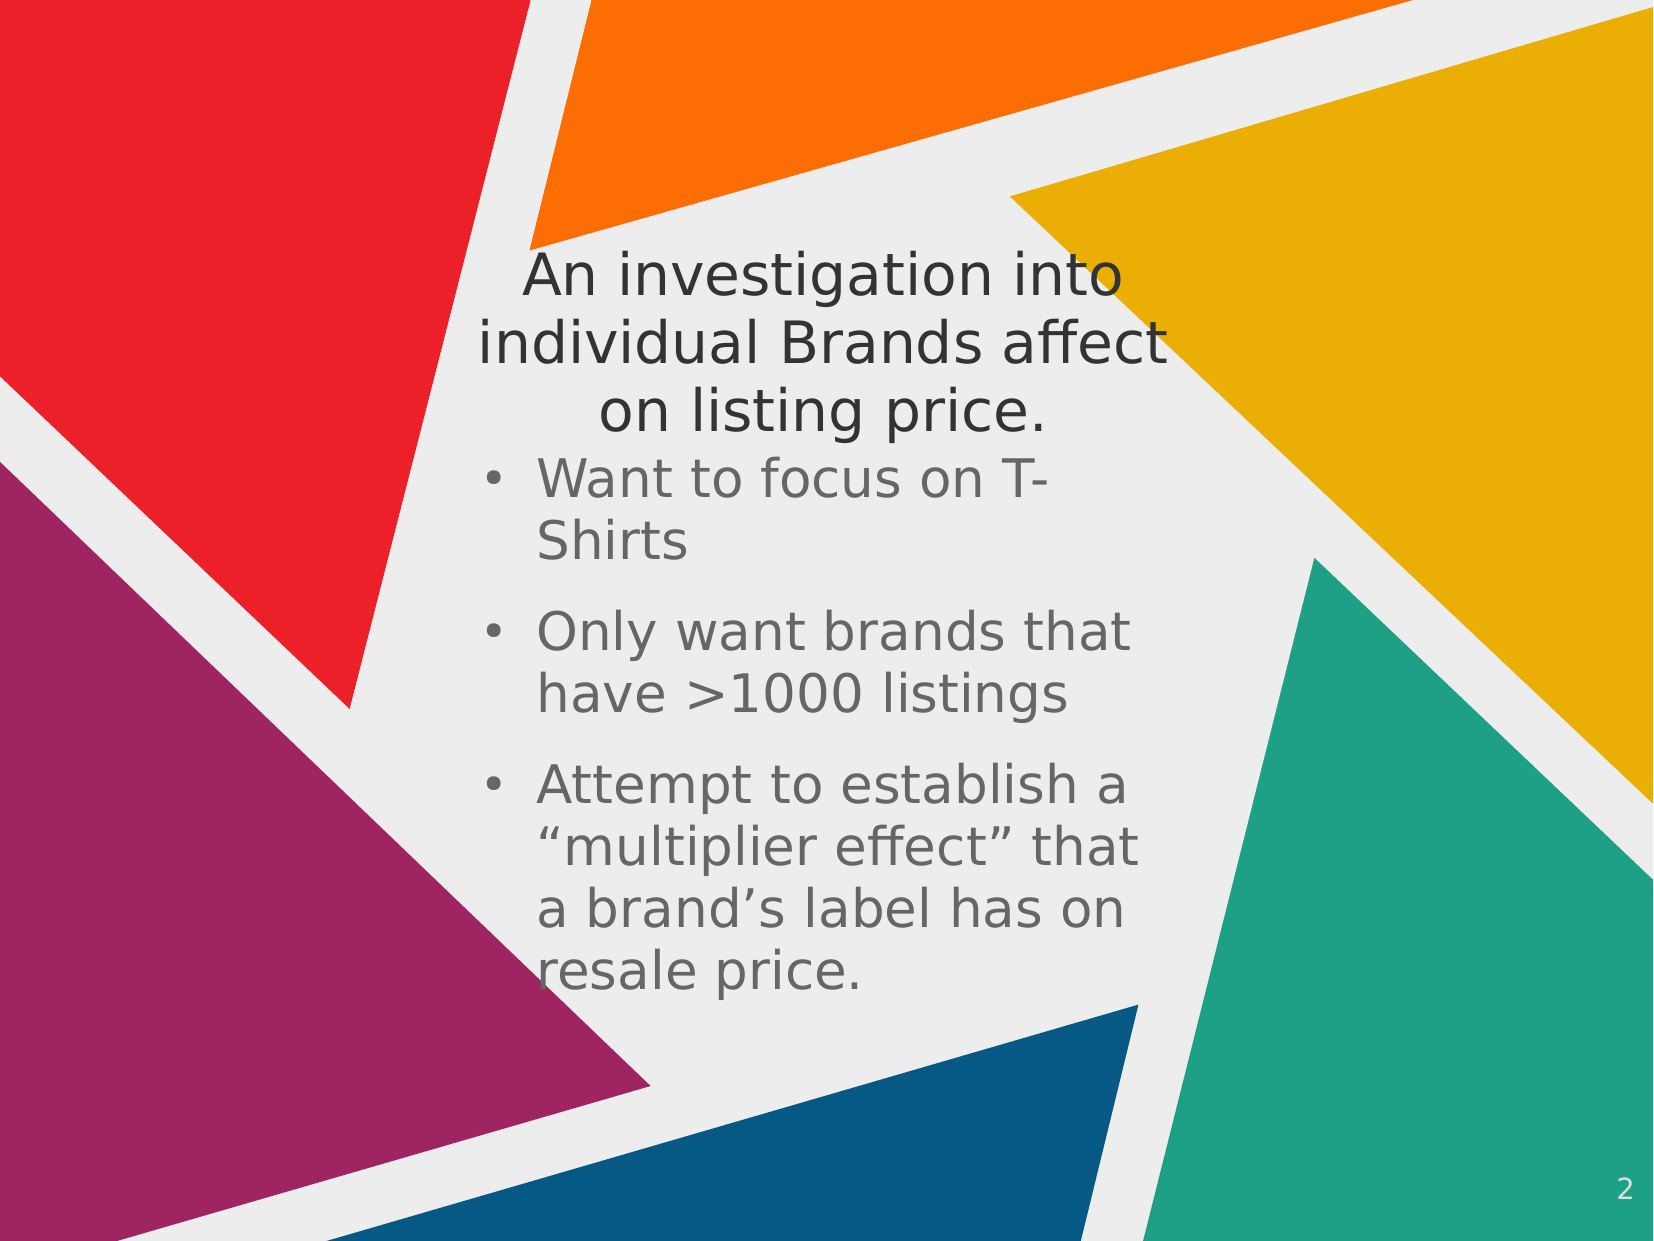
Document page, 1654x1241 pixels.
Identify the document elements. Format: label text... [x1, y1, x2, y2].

list Want to focus on T-Shirts Only want brands that have >1000 listings Attempt to establish a “multiplier effect” that a brand’s label has on resale price. [467, 447, 1190, 1005]
title An investigation into individual Brands affect on listing price. [465, 240, 1182, 448]
